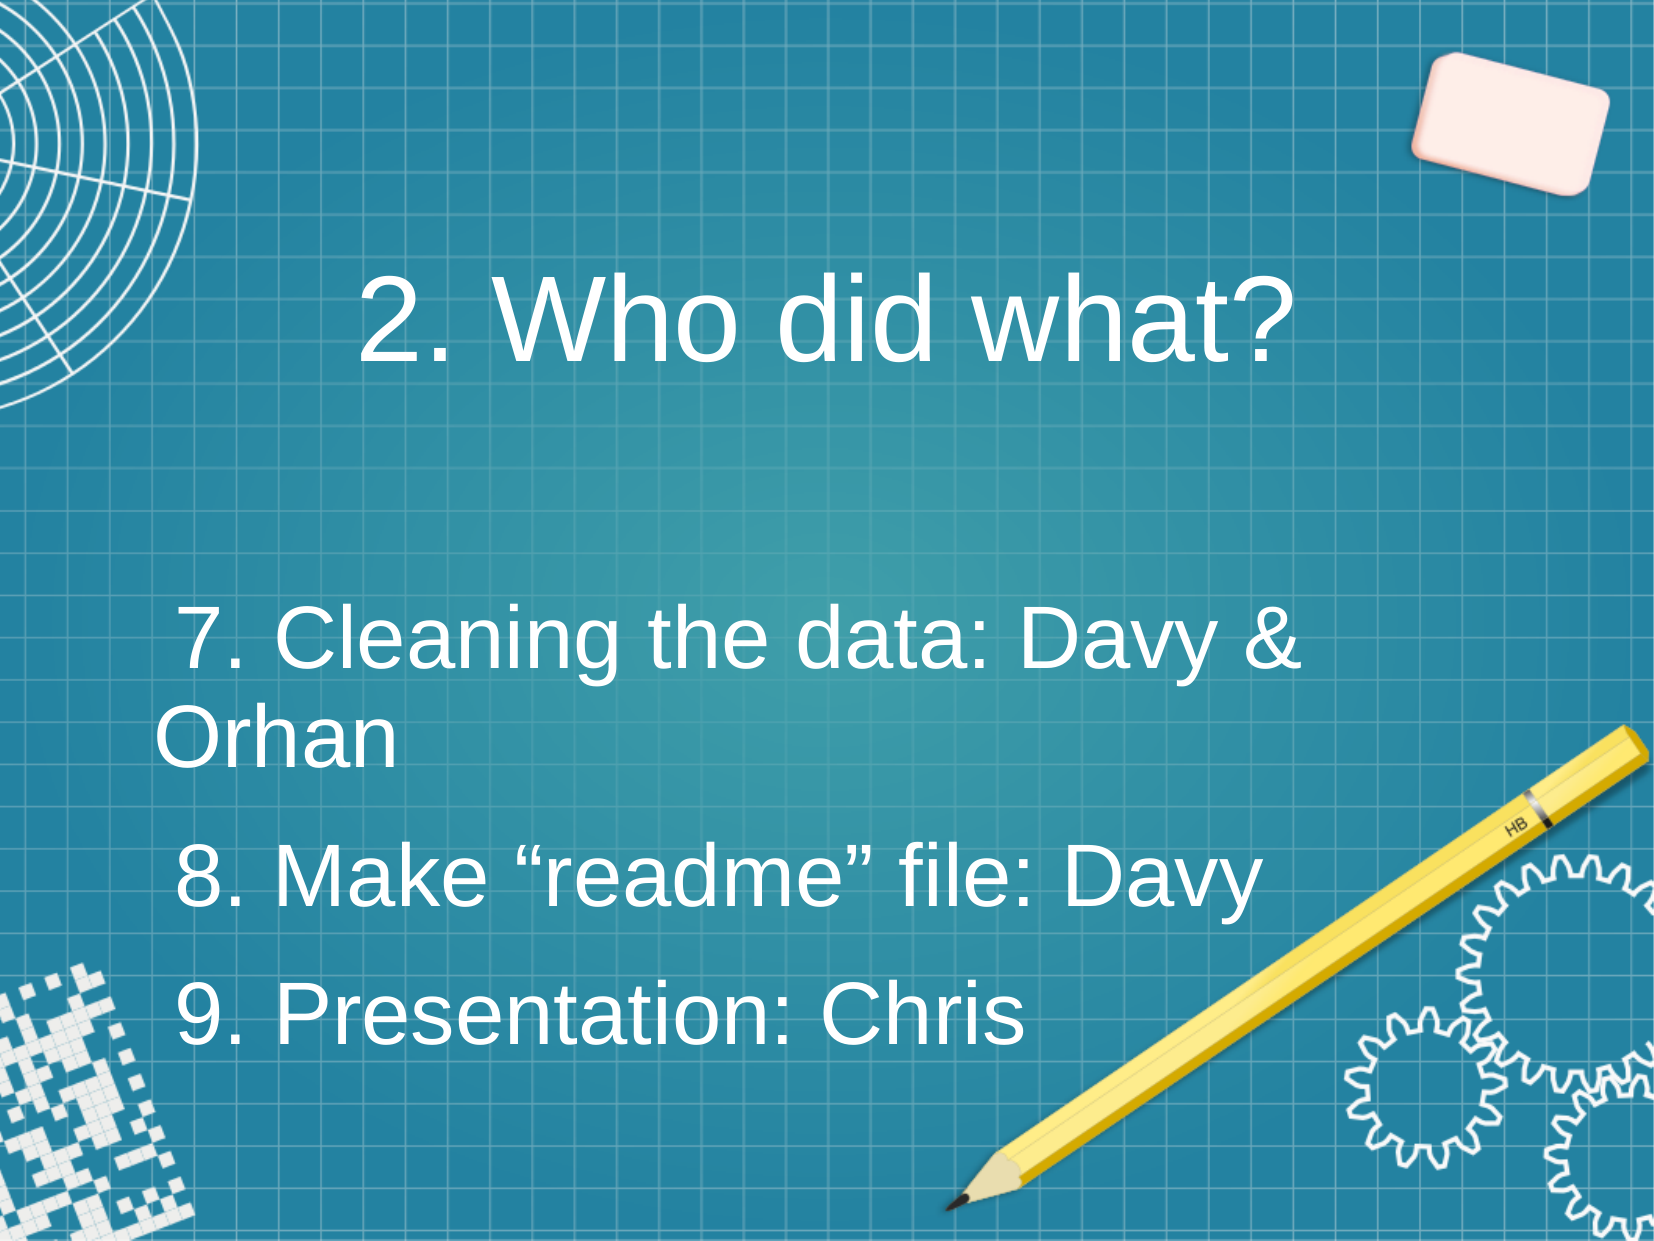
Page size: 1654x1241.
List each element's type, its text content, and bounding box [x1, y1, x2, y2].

list 7. Cleaning the data: Davy & Orhan 8. Make “readme” file: Davy 9. Presentation: Chris [82, 450, 1571, 1167]
title 2. Who did what? [82, 177, 1571, 450]
picture [0, 0, 1654, 1241]
